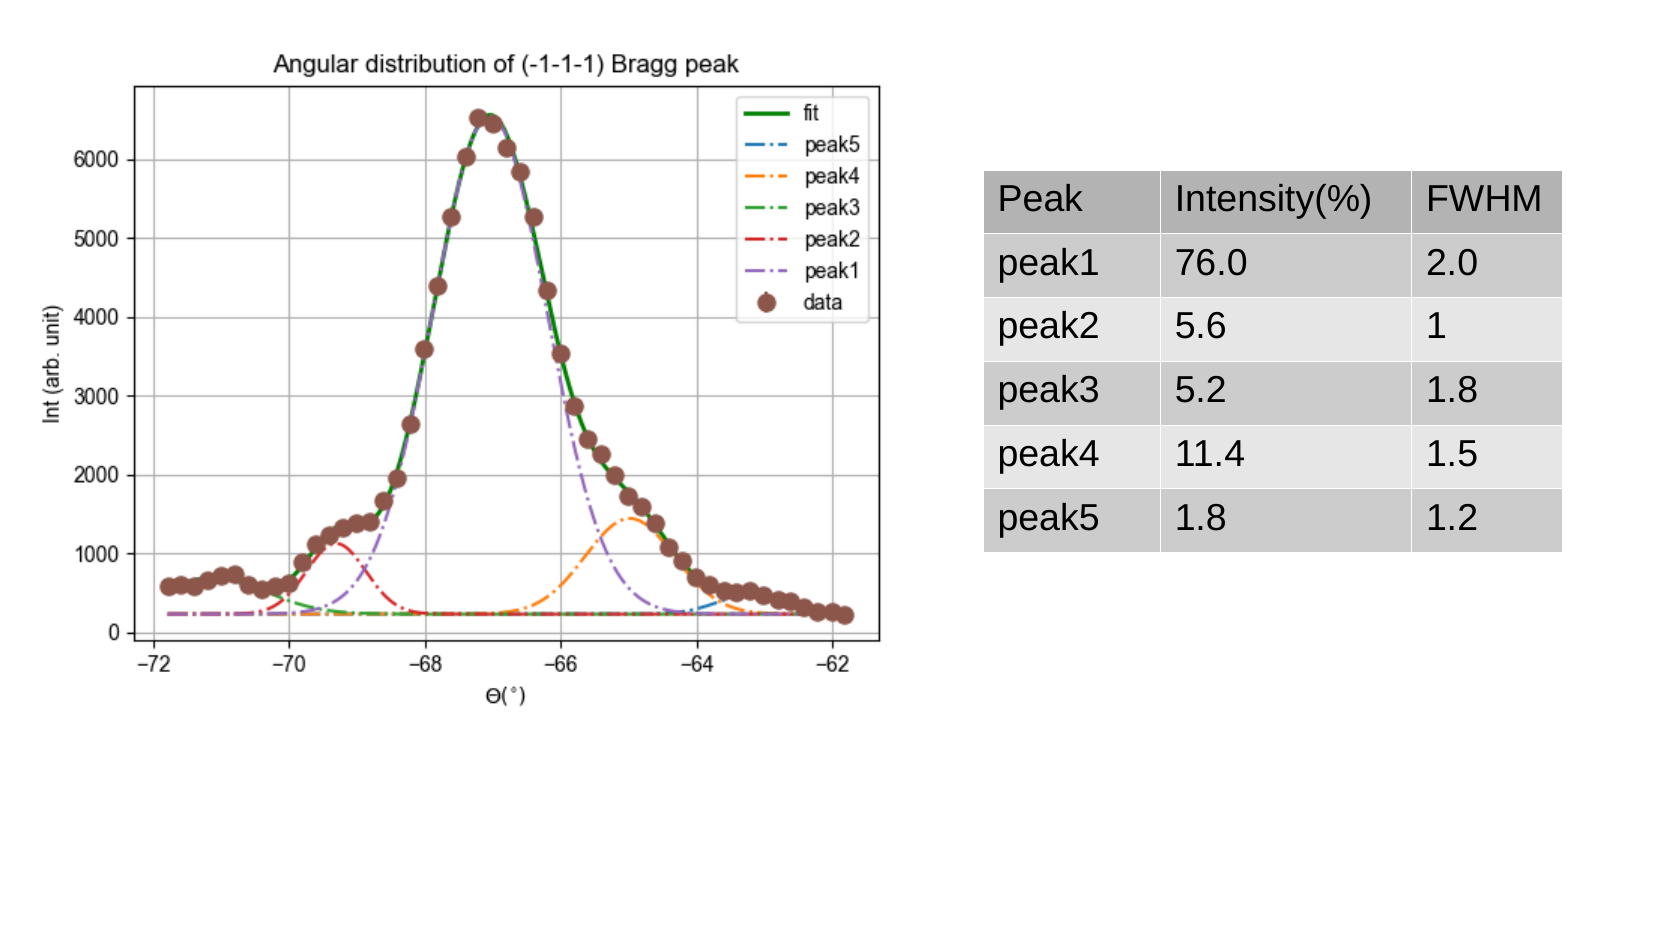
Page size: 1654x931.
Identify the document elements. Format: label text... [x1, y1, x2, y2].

table_cell 1.8 [1161, 489, 1411, 552]
picture [14, 0, 975, 720]
table_cell 76.0 [1161, 234, 1411, 297]
table_cell peak2 [984, 298, 1160, 361]
table_cell 5.6 [1161, 298, 1411, 361]
table_cell peak5 [984, 489, 1160, 552]
table_cell 5.2 [1161, 362, 1411, 425]
table_cell 1.8 [1412, 362, 1562, 425]
table_cell 1.5 [1412, 426, 1562, 488]
table_cell 2.0 [1412, 234, 1562, 297]
table_header FWHM [1412, 171, 1562, 233]
table_cell peak4 [984, 426, 1160, 488]
table_cell peak3 [984, 362, 1160, 425]
table_cell 11.4 [1161, 426, 1411, 488]
table_header Intensity(%) [1161, 171, 1411, 233]
table_cell 1.2 [1412, 489, 1562, 552]
table_header Peak [984, 171, 1160, 233]
table_cell 1 [1412, 298, 1562, 361]
table_cell peak1 [984, 234, 1160, 297]
